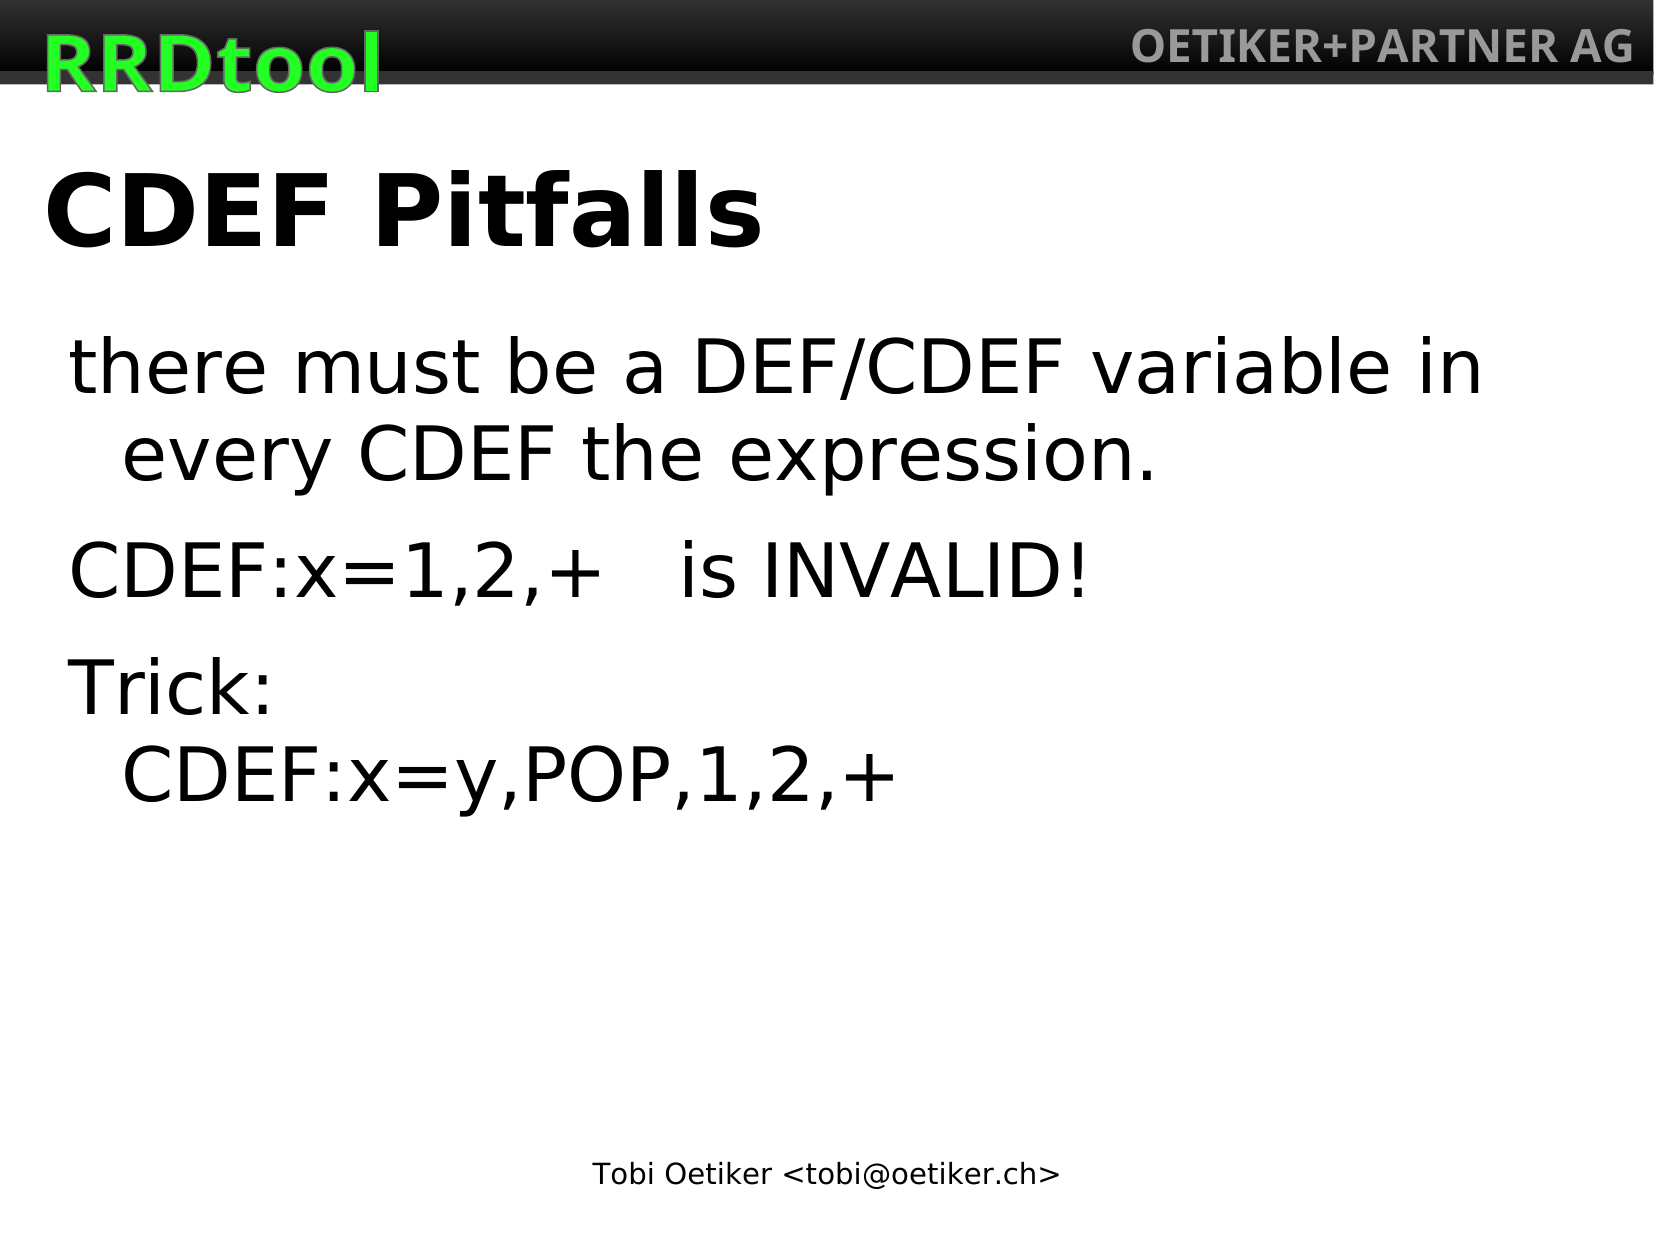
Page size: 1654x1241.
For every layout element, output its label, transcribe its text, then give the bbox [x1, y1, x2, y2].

list there must be a DEF/CDEF variable in every CDEF the expression. CDEF:x=1,2,+ is INVALID! Trick: CDEF:x=y,POP,1,2,+ [50, 323, 1571, 1093]
title CDEF Pitfalls [43, 137, 1582, 287]
